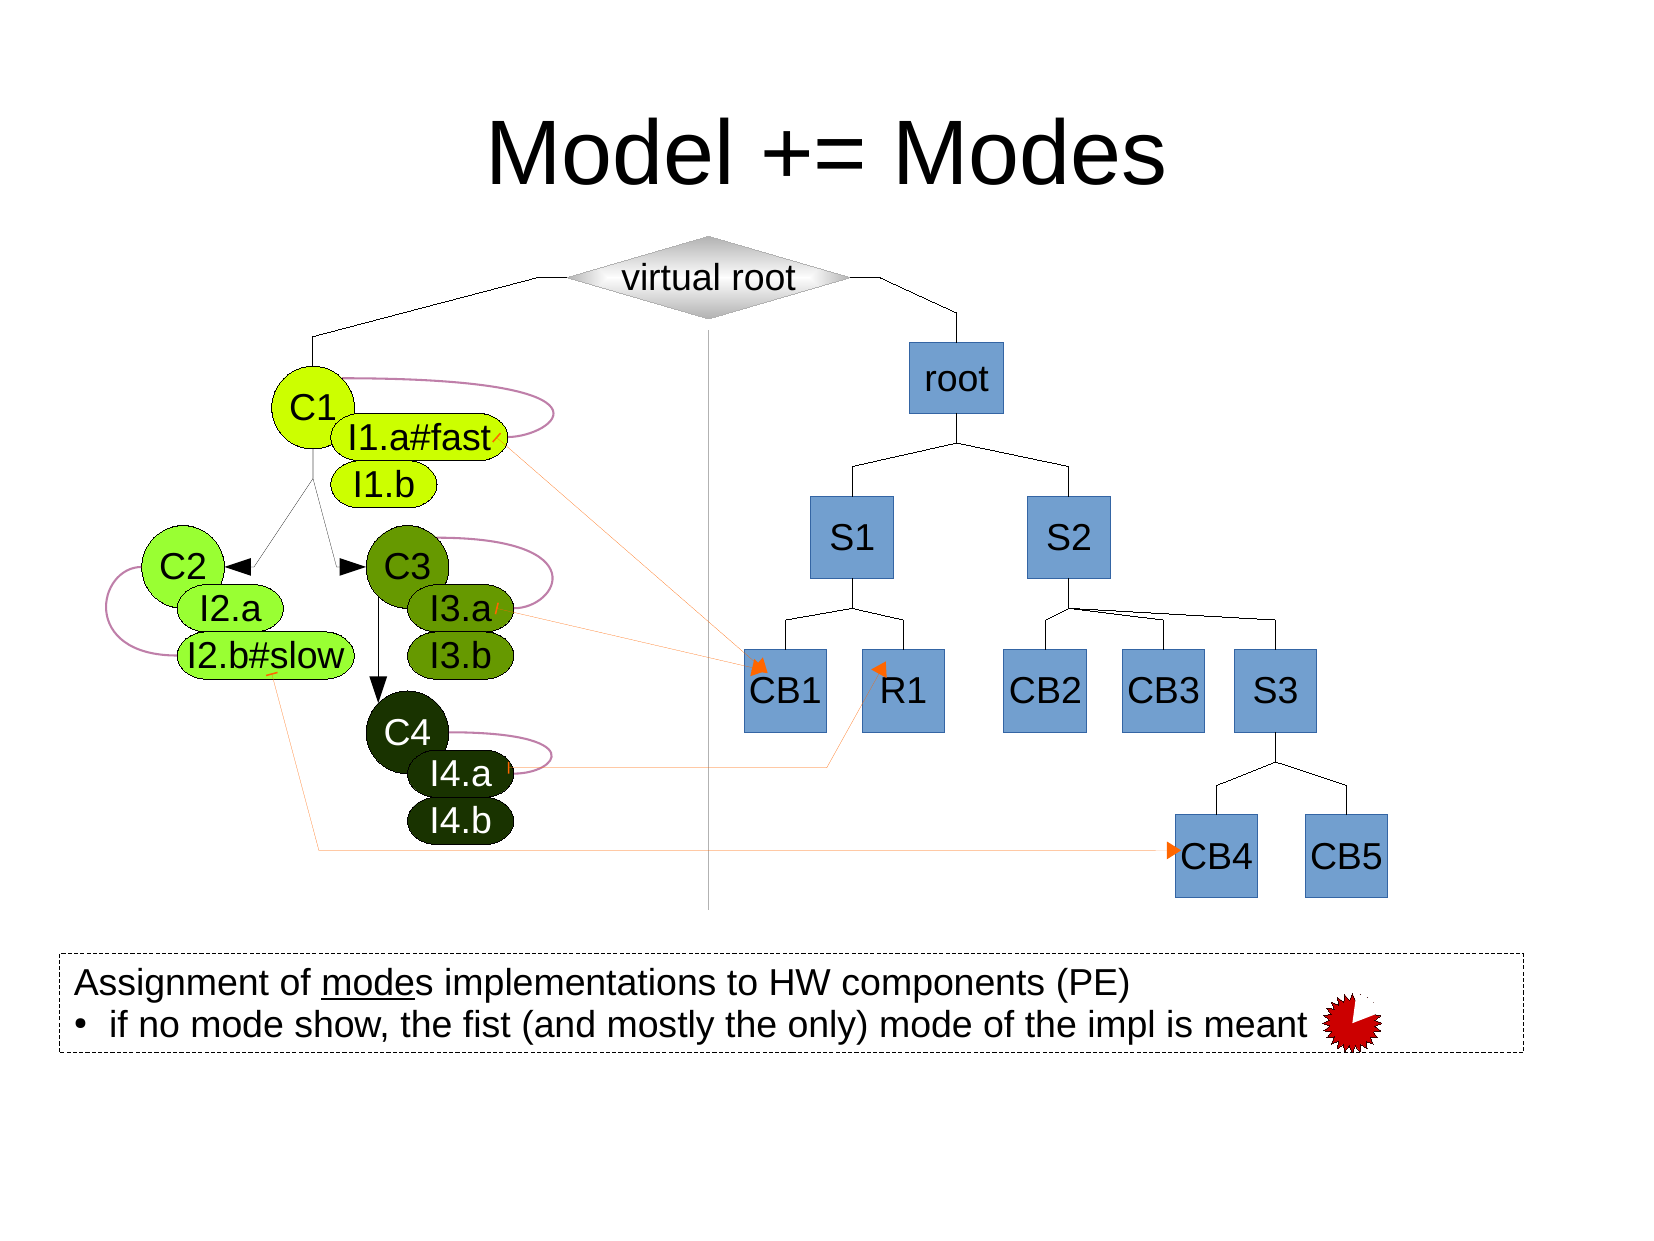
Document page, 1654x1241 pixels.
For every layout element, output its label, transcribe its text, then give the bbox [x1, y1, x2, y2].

text_box I4.b [407, 797, 514, 845]
text_box I3.b [407, 631, 514, 680]
text_box C4 [366, 690, 449, 774]
text_box CB3 [1122, 649, 1205, 733]
text_box I3.a [407, 584, 514, 632]
text_box R1 [886, 680, 900, 690]
text_box C3 [366, 525, 449, 609]
text_box R1 [862, 649, 945, 733]
text_box C2 [141, 525, 225, 608]
text_box root [909, 342, 1004, 414]
text_box C1 [271, 366, 355, 449]
text_box I2.b#slow [177, 631, 355, 680]
text_box virtual root [567, 257, 850, 319]
text_box CB2 [1003, 649, 1087, 733]
text_box I1.b [330, 460, 438, 508]
text_box CB5 [1305, 814, 1388, 898]
title Model += Modes [82, 49, 1571, 257]
text_box I1.a#fast [330, 413, 508, 461]
text_box I4.a [407, 750, 514, 797]
text_box [1322, 993, 1382, 1053]
text_box S3 [1234, 649, 1317, 733]
text_box S2 [1027, 496, 1111, 579]
text_box I2.a [177, 584, 284, 632]
text_box CB1 [744, 649, 827, 733]
text_box S1 [810, 496, 894, 579]
text_box CB4 [1175, 814, 1258, 898]
text_box CB1 [744, 654, 753, 667]
text_box Assignment of modes implementations to HW components (PE) if no mode show, the fist (and mostly the only) mode of the impl is meant [59, 953, 1524, 1053]
